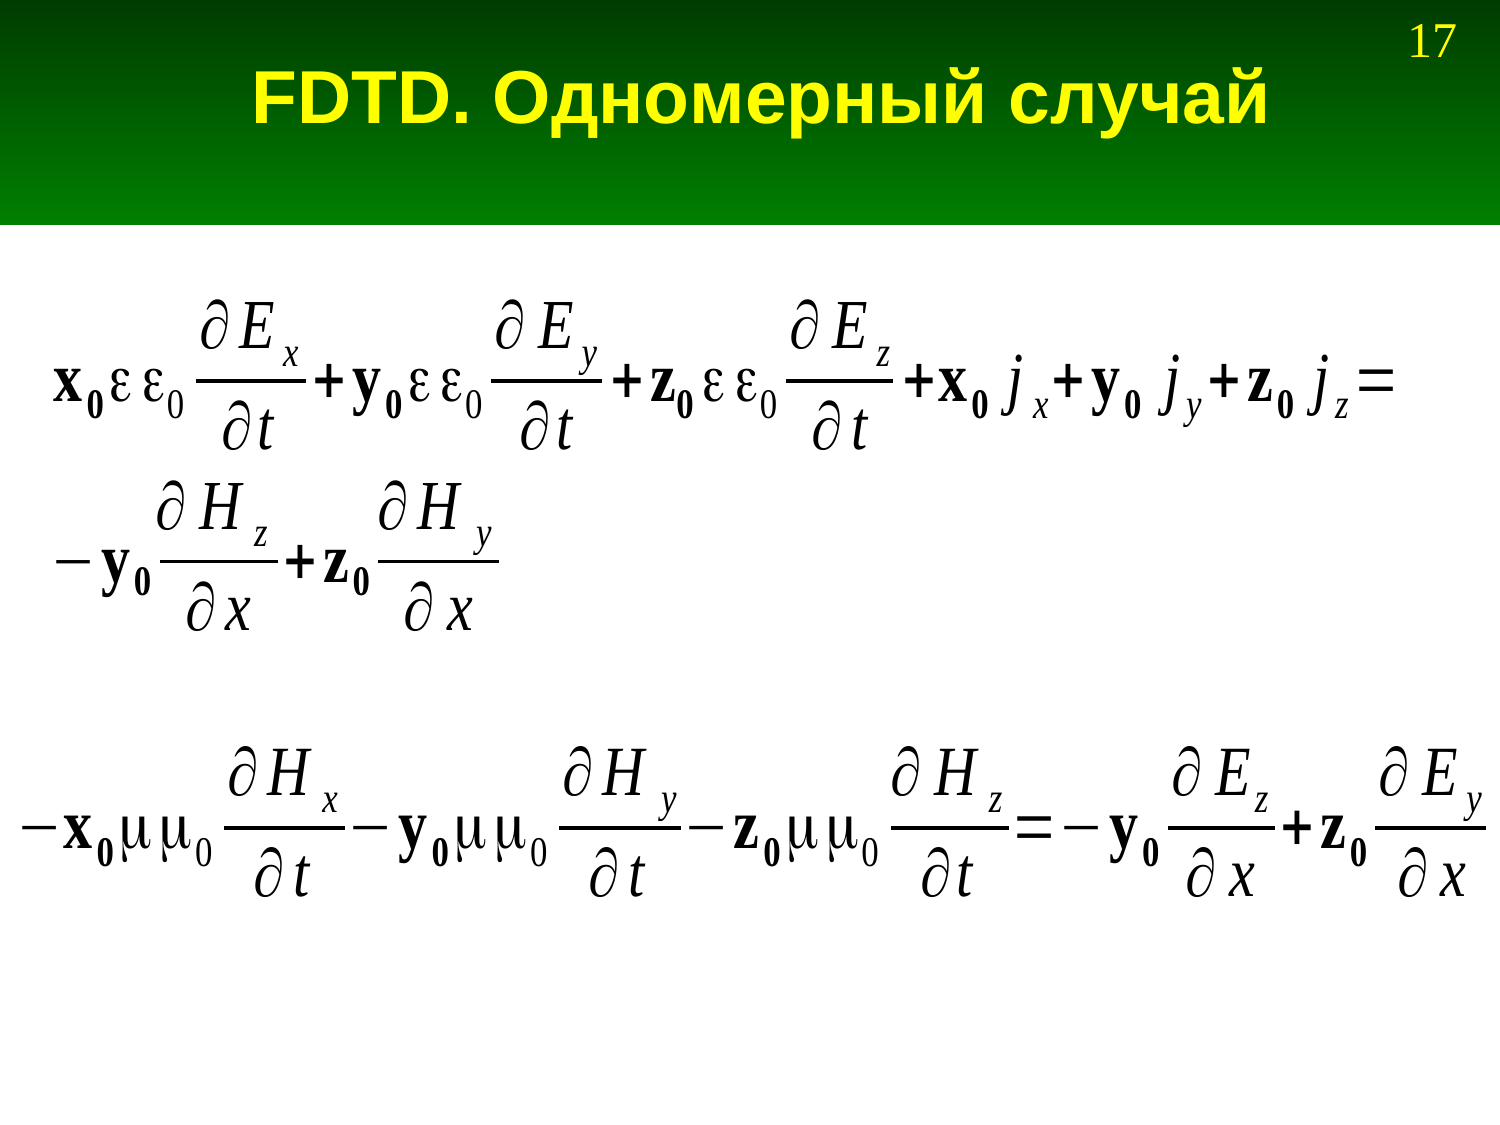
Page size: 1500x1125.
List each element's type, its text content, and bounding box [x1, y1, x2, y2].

chart [35, 286, 1414, 645]
chart [1, 733, 1500, 911]
title FDTD. Одномерный случай [123, 0, 1399, 188]
